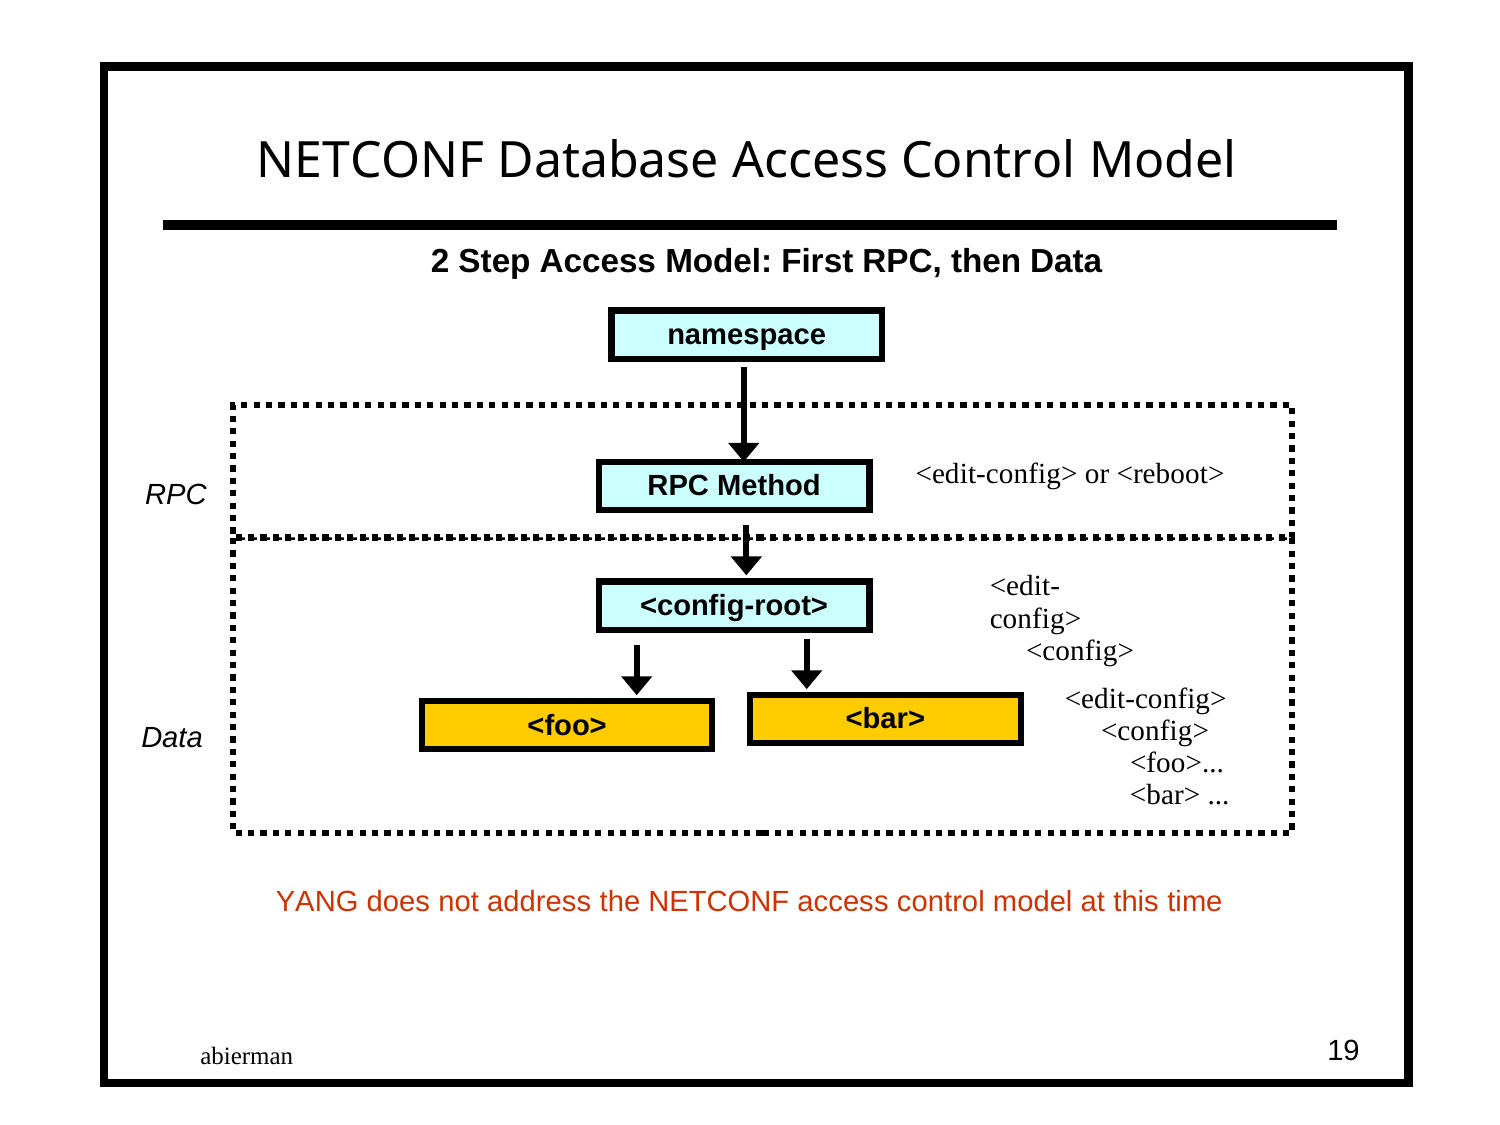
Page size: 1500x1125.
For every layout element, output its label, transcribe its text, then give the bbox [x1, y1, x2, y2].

text_box <edit-config> <config> [975, 562, 1166, 642]
text_box <edit-config> or <reboot> [900, 450, 1238, 498]
title NETCONF Database Access Control Model [162, 87, 1332, 200]
text_box RPC [130, 470, 222, 519]
text_box YANG does not address the NETCONF access control model at this time [261, 877, 1239, 926]
text_box namespace [611, 310, 883, 359]
text_box 2 Step Access Model: First RPC, then Data [416, 234, 1147, 288]
text_box <edit-config> <config> <foo>... <bar> ... [1050, 675, 1276, 819]
text_box [233, 404, 1292, 834]
text_box RPC Method [598, 461, 870, 510]
text_box <bar> [750, 694, 1021, 744]
text_box <foo> [422, 701, 712, 750]
text_box Data [126, 713, 218, 763]
text_box <config-root> [598, 581, 870, 630]
